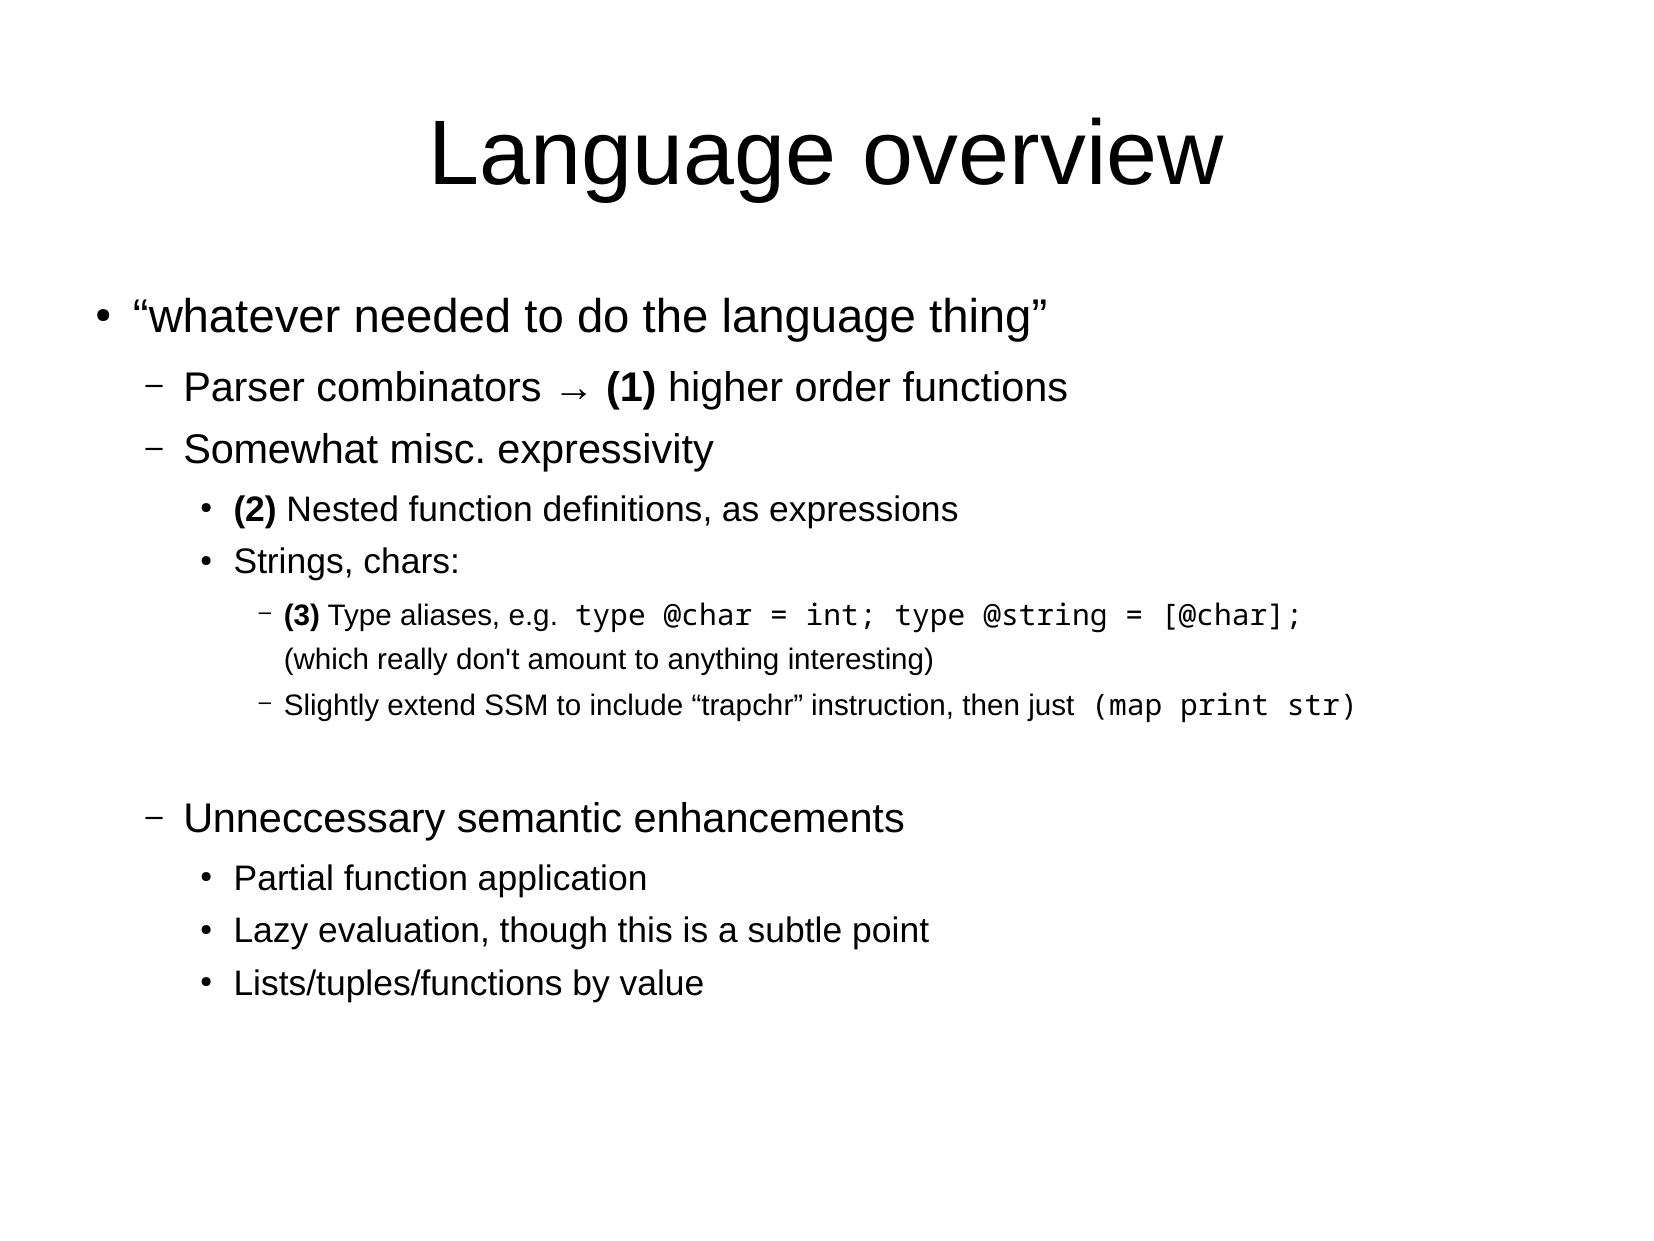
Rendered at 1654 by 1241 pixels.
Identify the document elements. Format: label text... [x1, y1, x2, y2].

list “whatever needed to do the language thing” Parser combinators → (1) higher order functions Somewhat misc. expressivity (2) Nested function definitions, as expressions Strings, chars: (3) Type aliases, e.g. type @char = int; type @string = [@char]; (which really don't amount to anything interesting) Slightly extend SSM to include “trapchr” instruction, then just (map print str) Unneccessary semantic enhancements Partial function application Lazy evaluation, though this is a subtle point Lists/tuples/functions by value [82, 290, 1571, 1010]
title Language overview [82, 49, 1571, 257]
